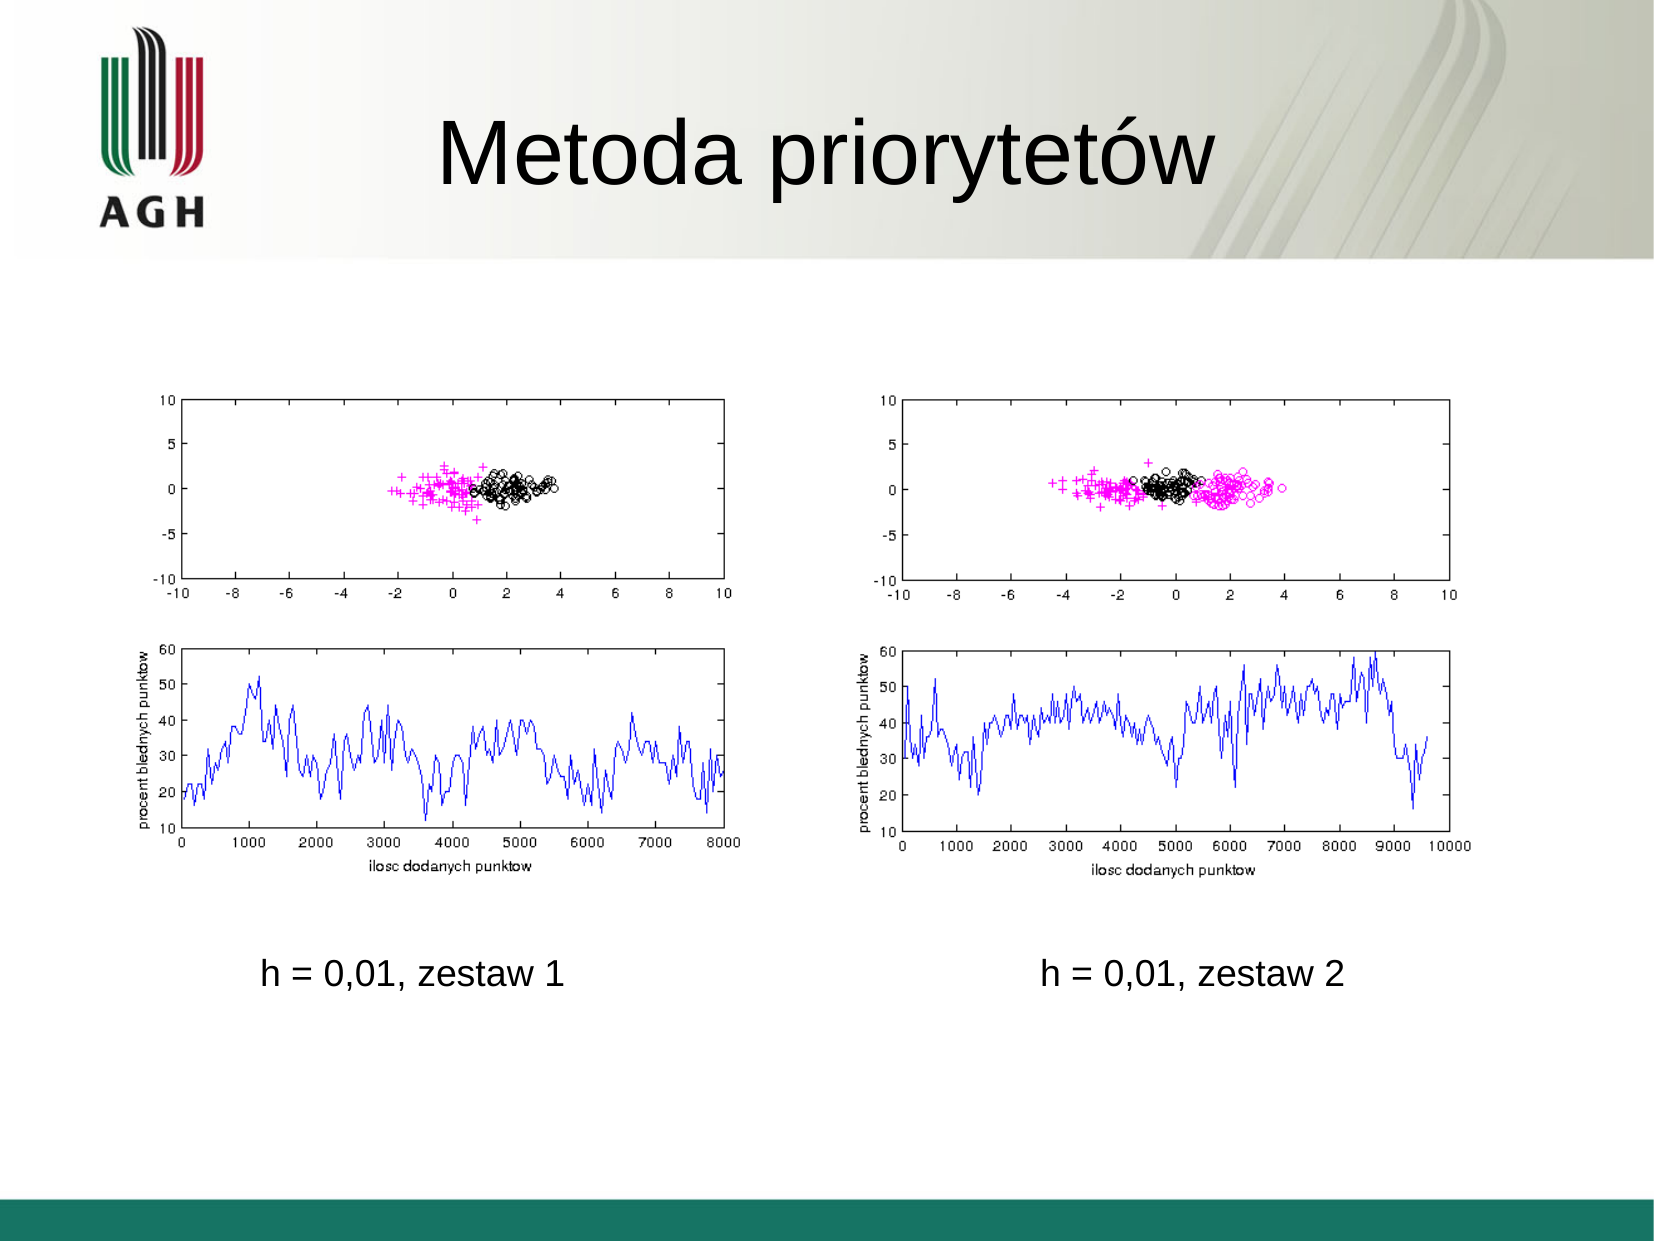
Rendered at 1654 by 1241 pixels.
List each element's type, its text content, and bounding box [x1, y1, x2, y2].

picture [0, 0, 1654, 1241]
title Metoda priorytetów [82, 49, 1571, 257]
text_box h = 0,01, zestaw 2 [930, 945, 1456, 1002]
text_box h = 0,01, zestaw 1 [150, 945, 676, 1002]
